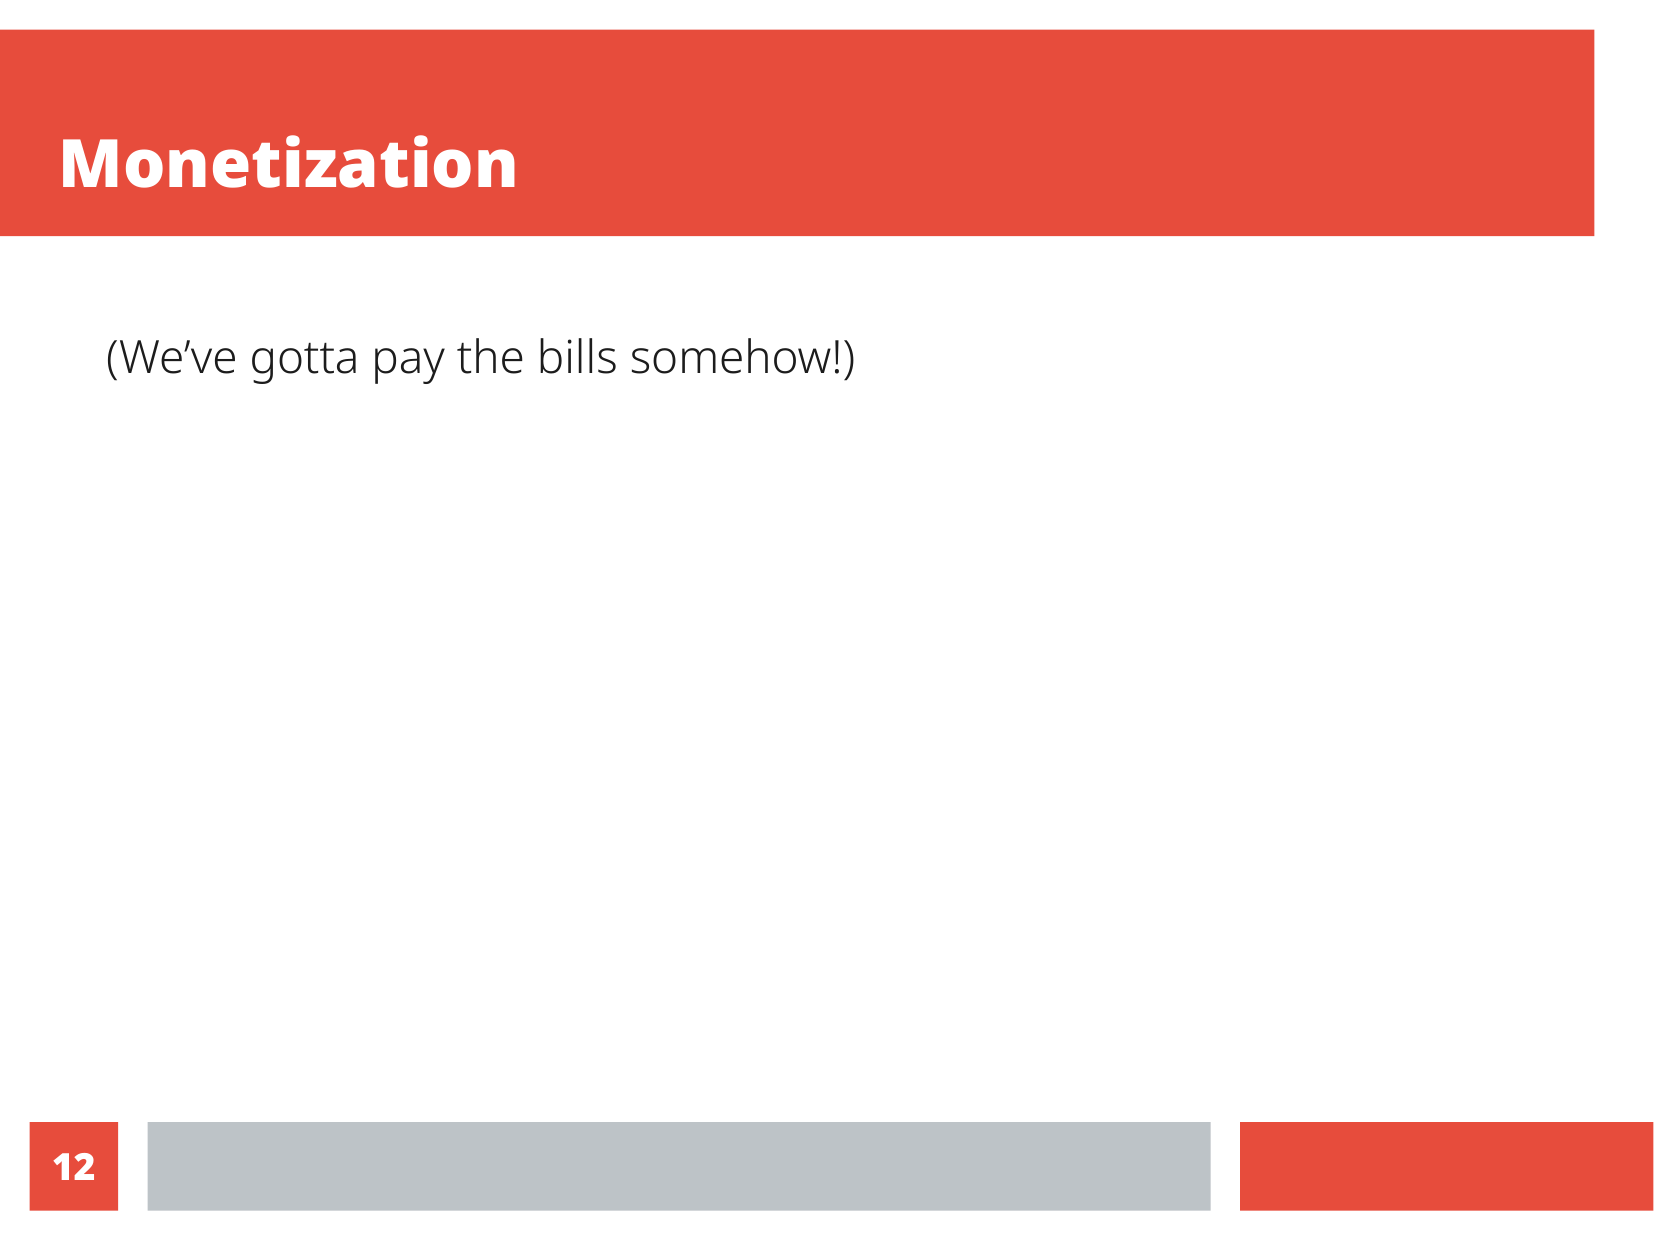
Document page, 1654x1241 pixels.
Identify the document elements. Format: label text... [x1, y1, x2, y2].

list (We’ve gotta pay the bills somehow!) [59, 324, 1565, 1093]
title Monetization [59, 59, 1595, 207]
